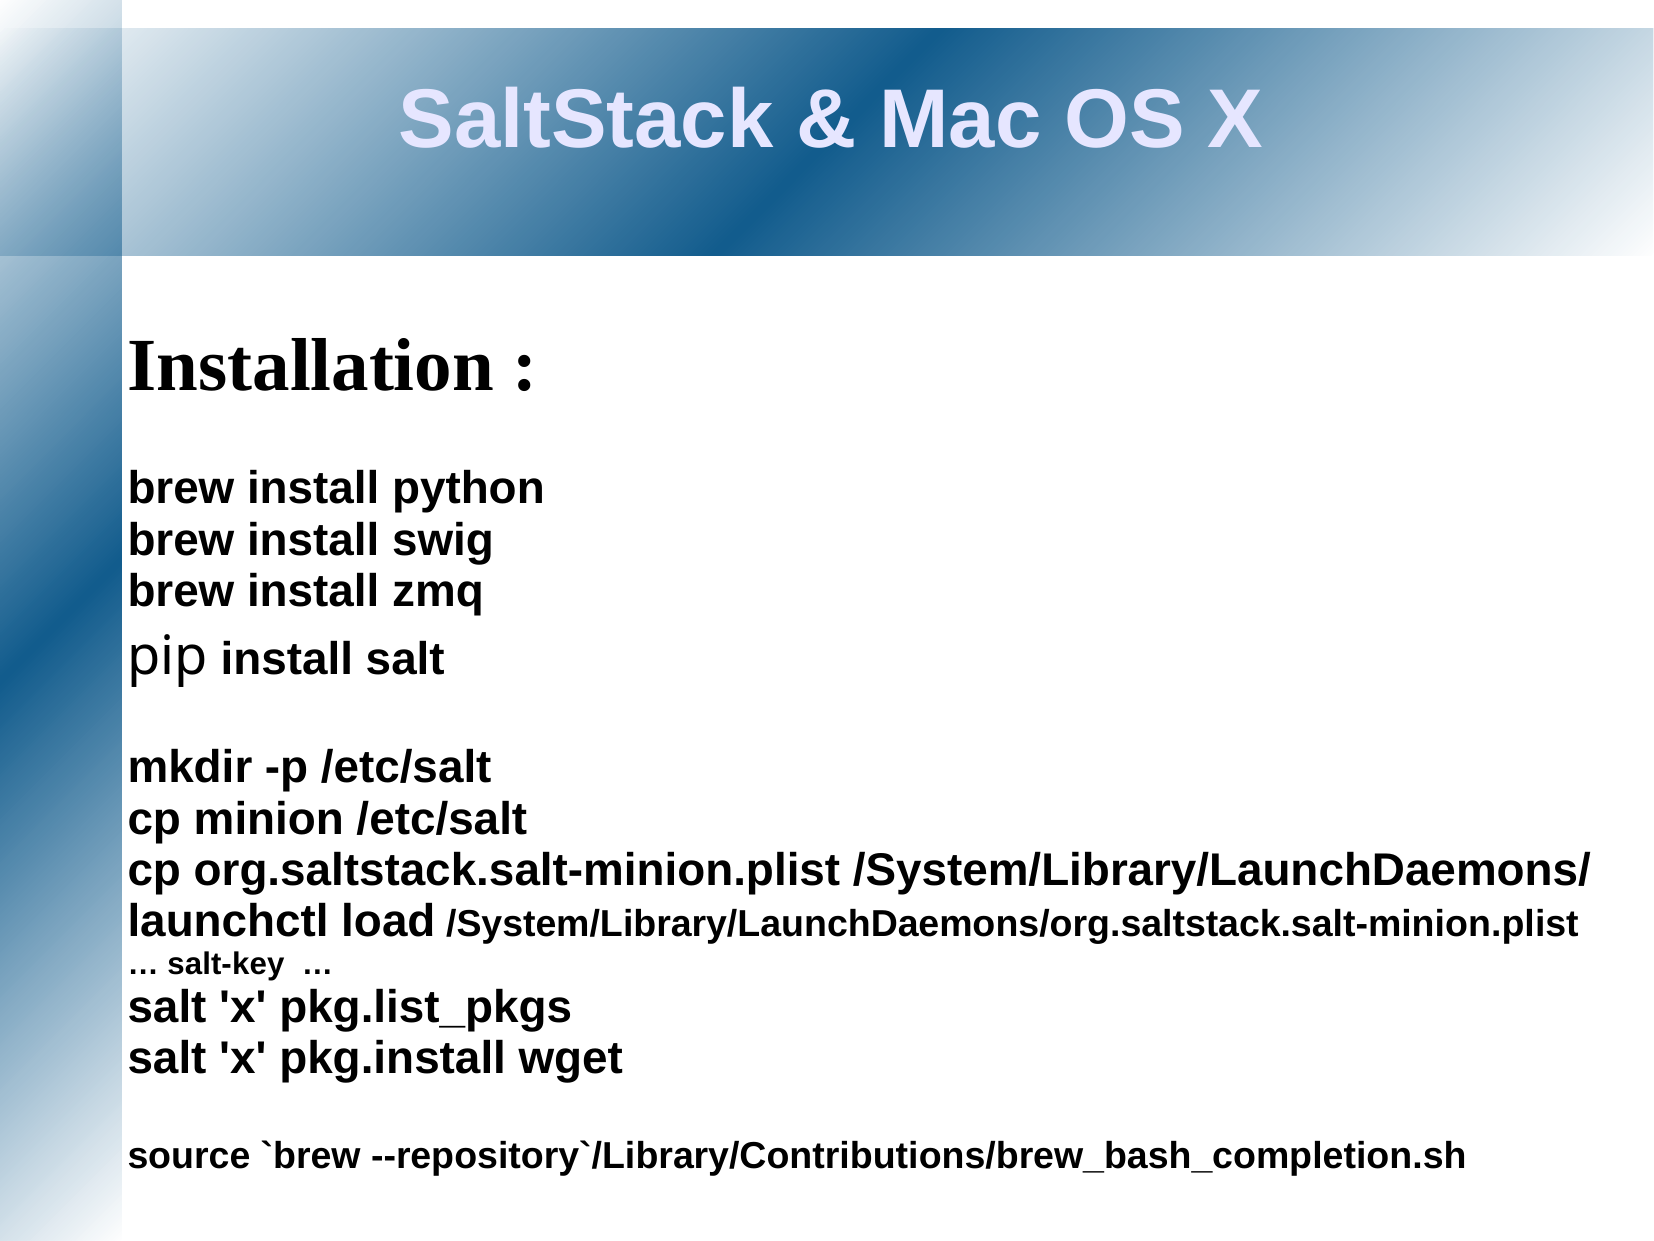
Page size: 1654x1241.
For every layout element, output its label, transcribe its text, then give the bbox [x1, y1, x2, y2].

subtitle Installation : brew install python brew install swig brew install zmq pip install salt mkdir -p /etc/salt cp minion /etc/salt cp org.saltstack.salt-minion.plist /System/Library/LaunchDaemons/ launchctl load /System/Library/LaunchDaemons/org.saltstack.salt-minion.plist … salt-key … salt 'x' pkg.list_pkgs salt 'x' pkg.install wget source `brew --repository`/Library/Contributions/brew_bash_completion.sh [127, 323, 1603, 1180]
title SaltStack & Mac OS X [125, 71, 1538, 165]
